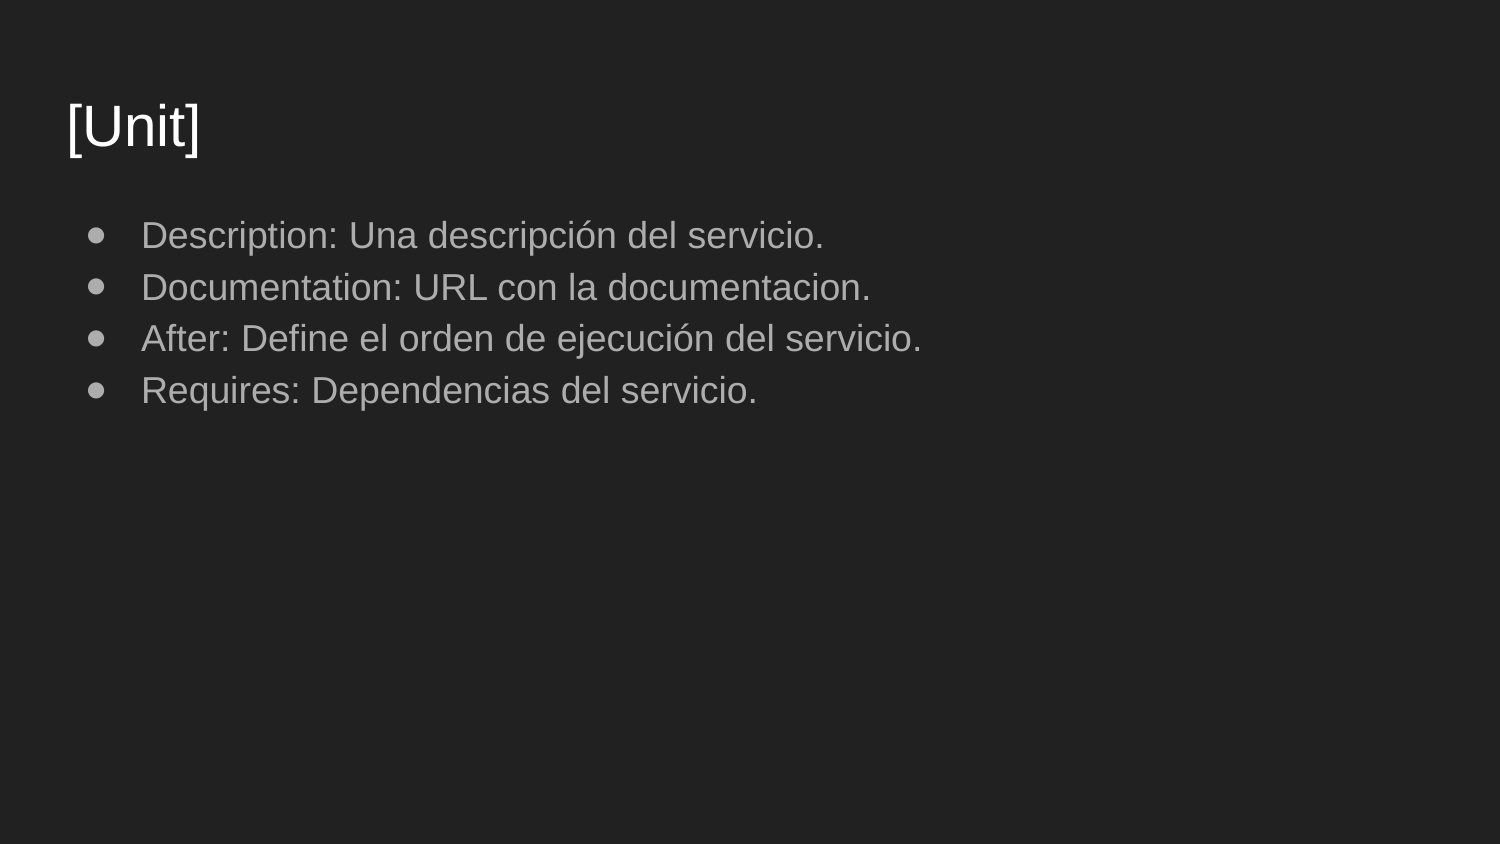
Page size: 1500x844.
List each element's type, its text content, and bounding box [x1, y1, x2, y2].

list Description: Una descripción del servicio. Documentation: URL con la documentacion. After: Define el orden de ejecución del servicio. Requires: Dependencias del servicio. [51, 189, 1456, 750]
title [Unit] [51, 72, 1449, 167]
